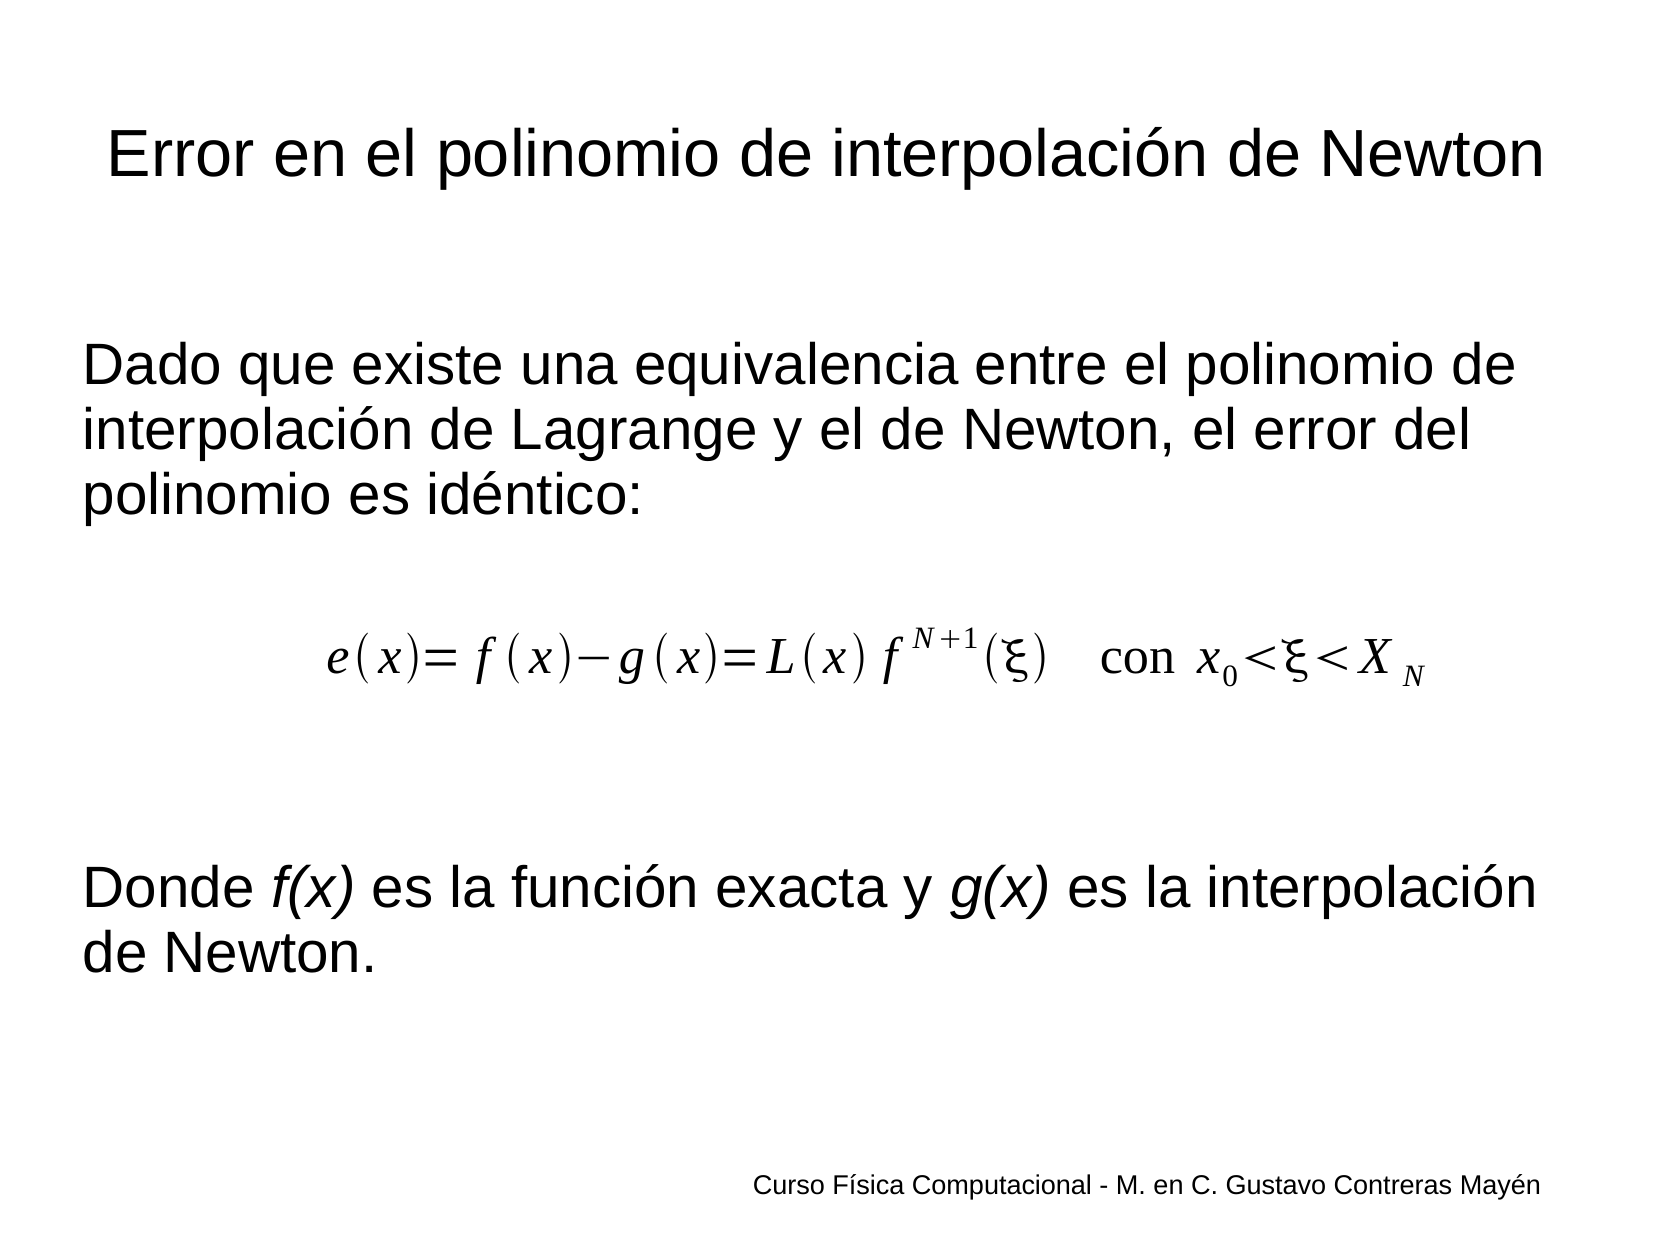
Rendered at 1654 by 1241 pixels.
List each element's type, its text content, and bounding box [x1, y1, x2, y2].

title Error en el polinomio de interpolación de Newton [82, 56, 1571, 250]
chart [318, 593, 1430, 694]
text_box Donde f(x) es la función exacta y g(x) es la interpolación de Newton. [82, 787, 1571, 1052]
subtitle Dado que existe una equivalencia entre el polinomio de interpolación de Lagrange y el de Newton, el error del polinomio es idéntico: [82, 297, 1571, 562]
